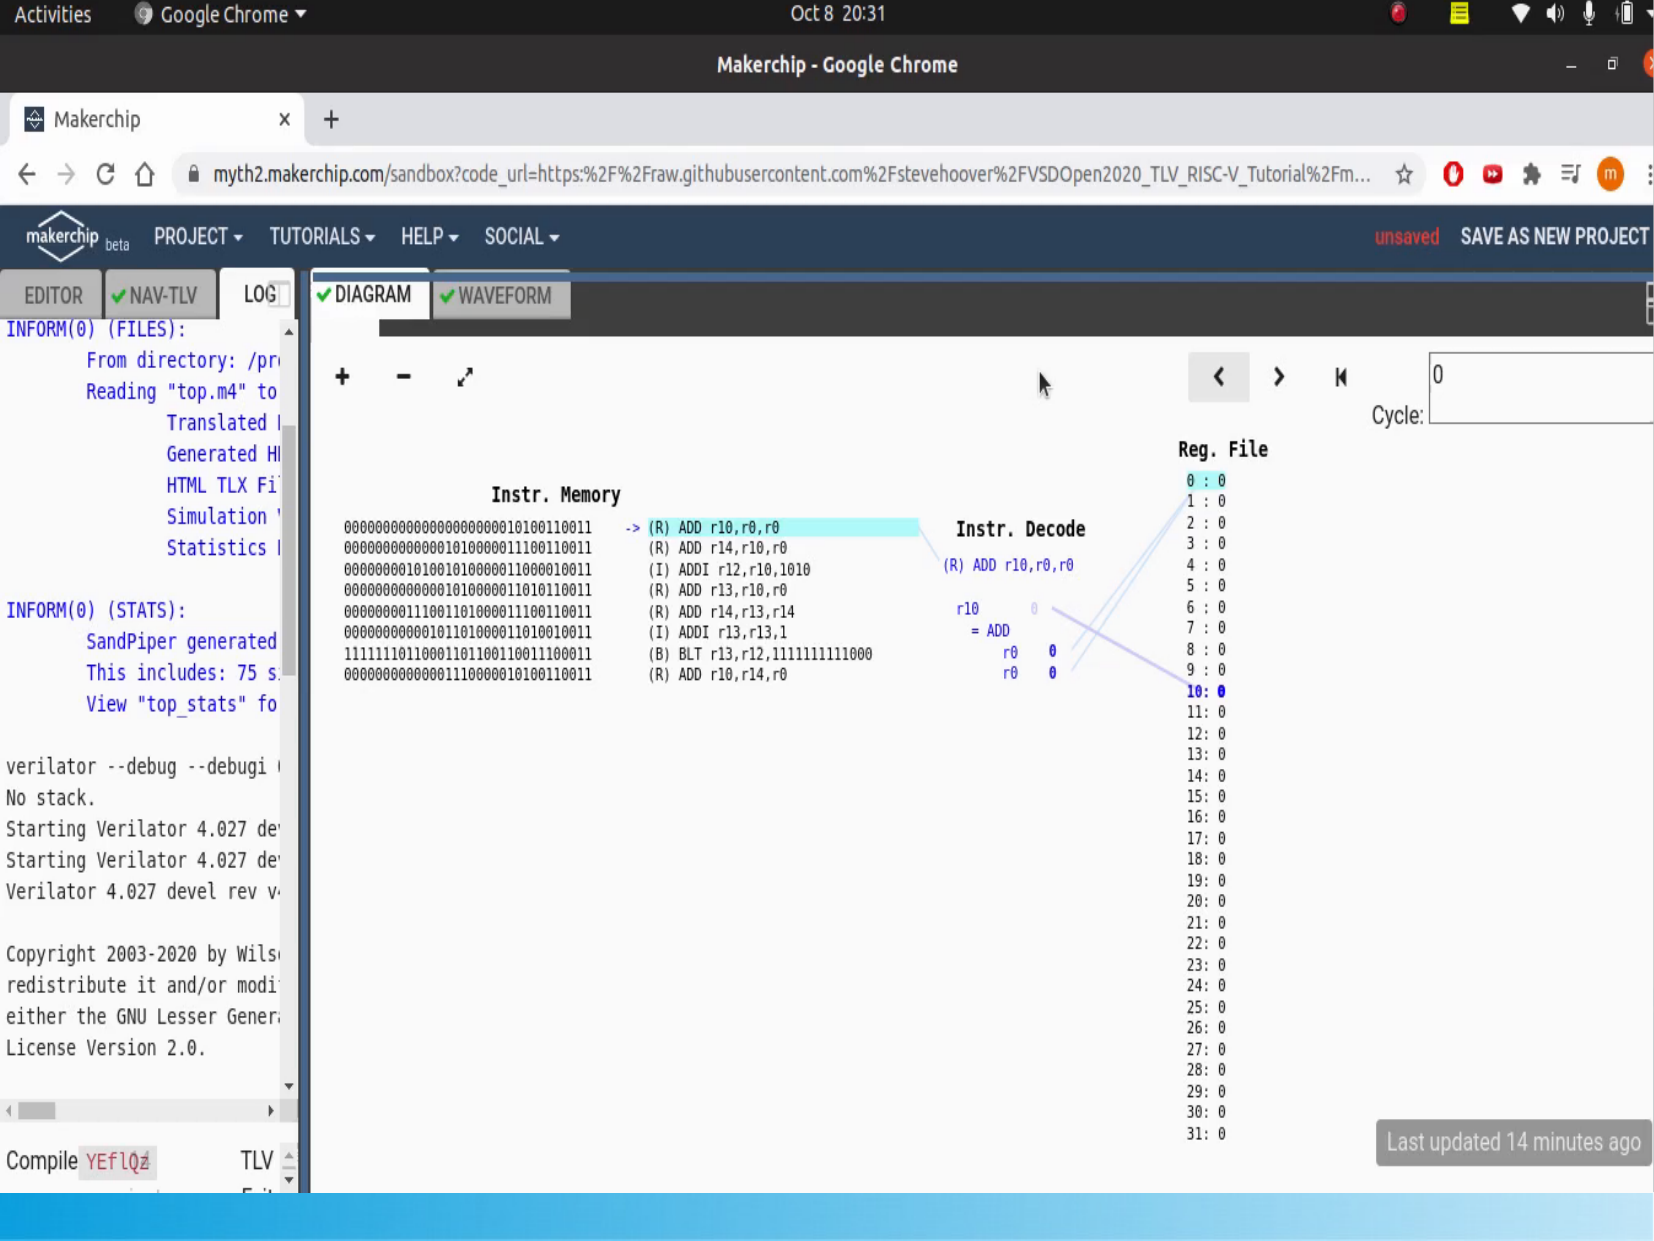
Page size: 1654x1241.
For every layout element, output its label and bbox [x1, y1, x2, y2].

picture [0, 1193, 1654, 1241]
text_box [0, 0, 1654, 1193]
